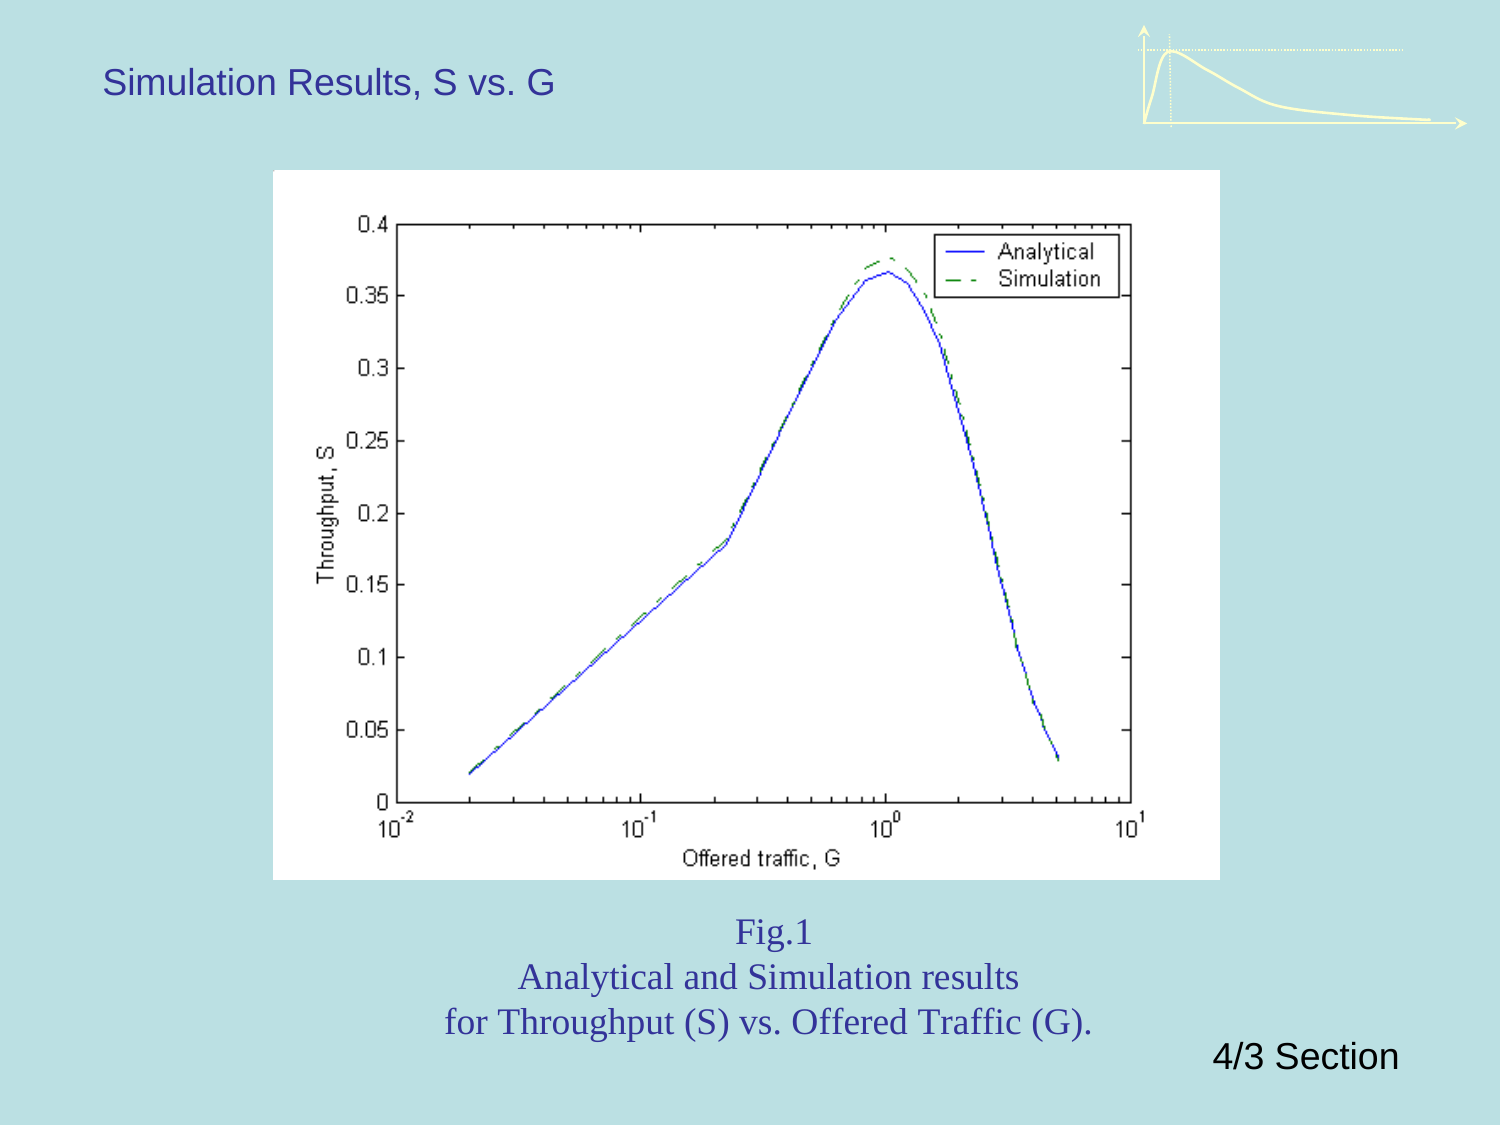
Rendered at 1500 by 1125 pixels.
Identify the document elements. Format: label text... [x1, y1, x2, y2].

picture [273, 170, 1220, 880]
text_box Simulation Results, S vs. G [87, 49, 647, 111]
text_box Fig.1 Analytical and Simulation results for Throughput (S) vs. Offered Traffic (G). [376, 899, 1162, 1075]
